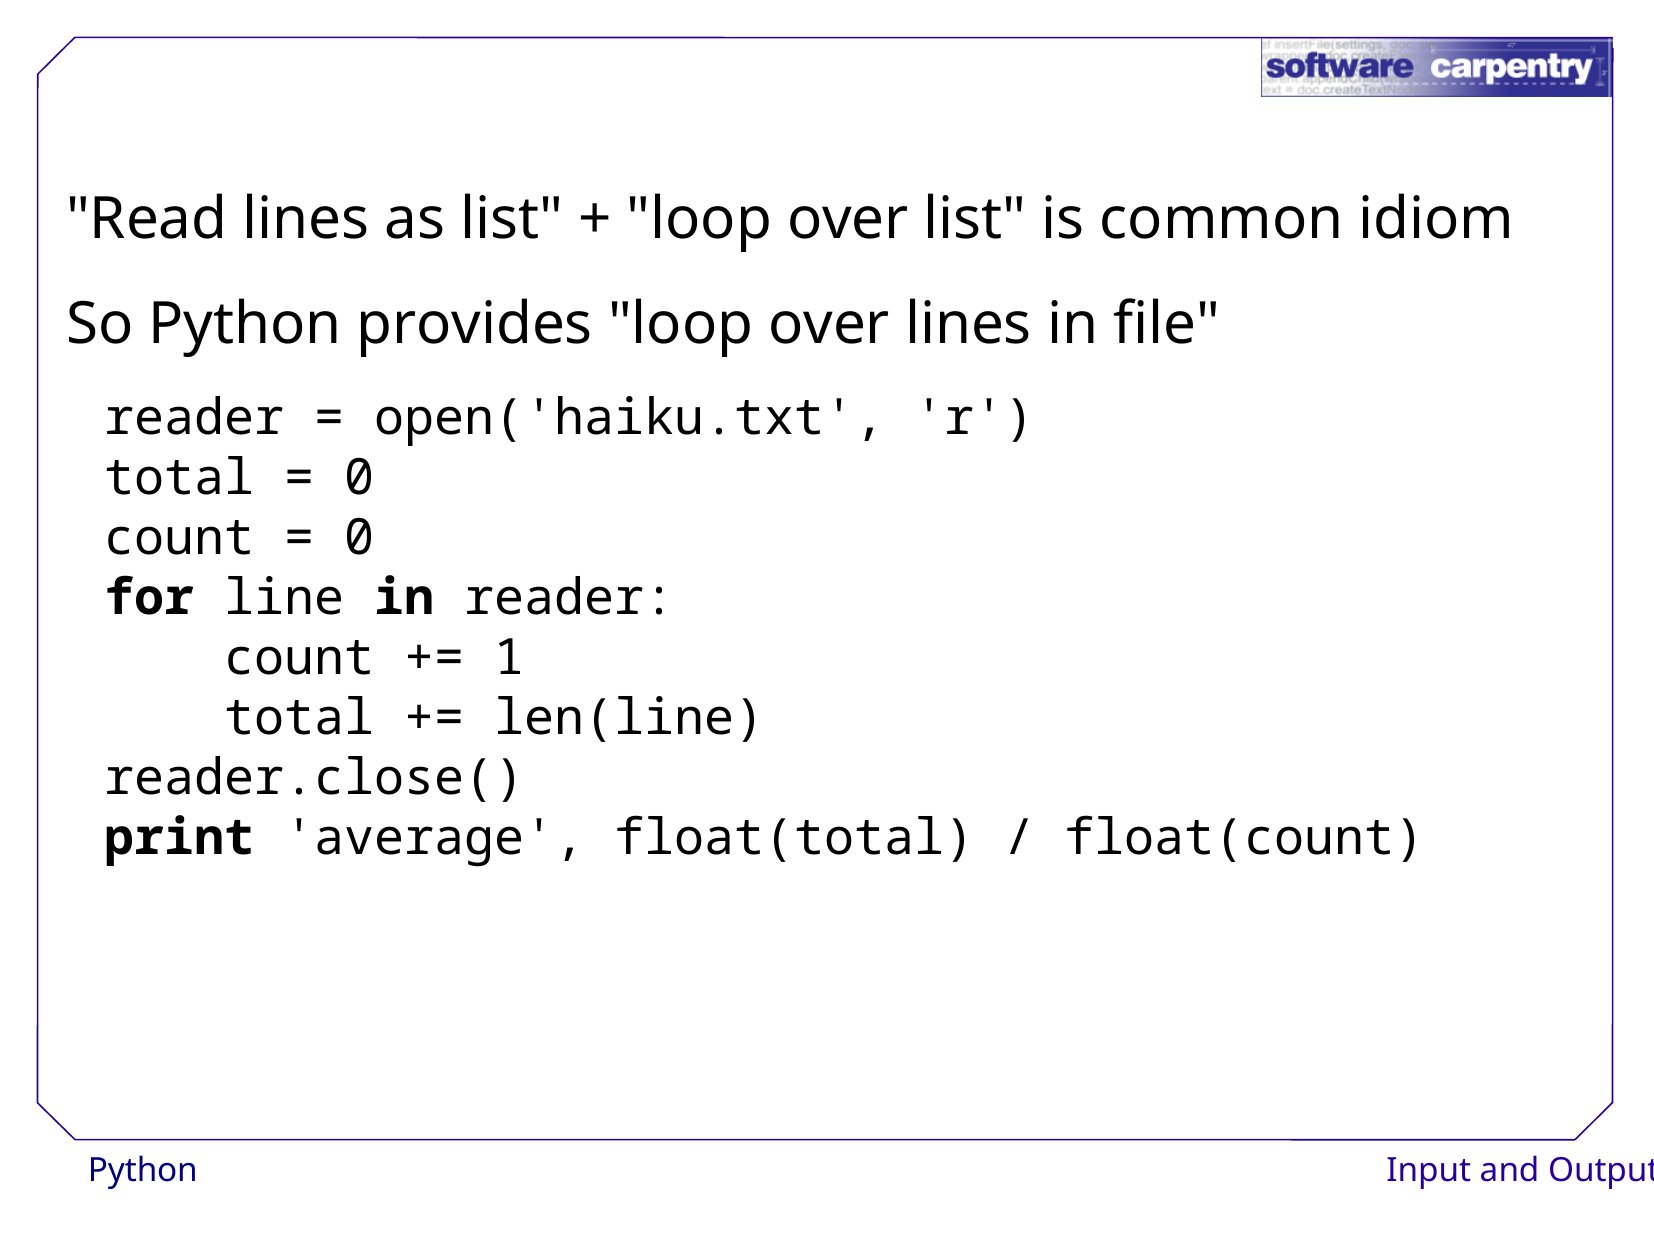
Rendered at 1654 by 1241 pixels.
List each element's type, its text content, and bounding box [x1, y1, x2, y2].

text_box reader = open('haiku.txt', 'r') total = 0 count = 0 for line in reader: count += 1 total += len(line) reader.close() print 'average', float(total) / float(count) [89, 376, 1512, 942]
picture [1261, 39, 1613, 97]
text_box "Read lines as list" + "loop over list" is common idiom So Python provides "loop over lines in file" [51, 137, 1654, 364]
